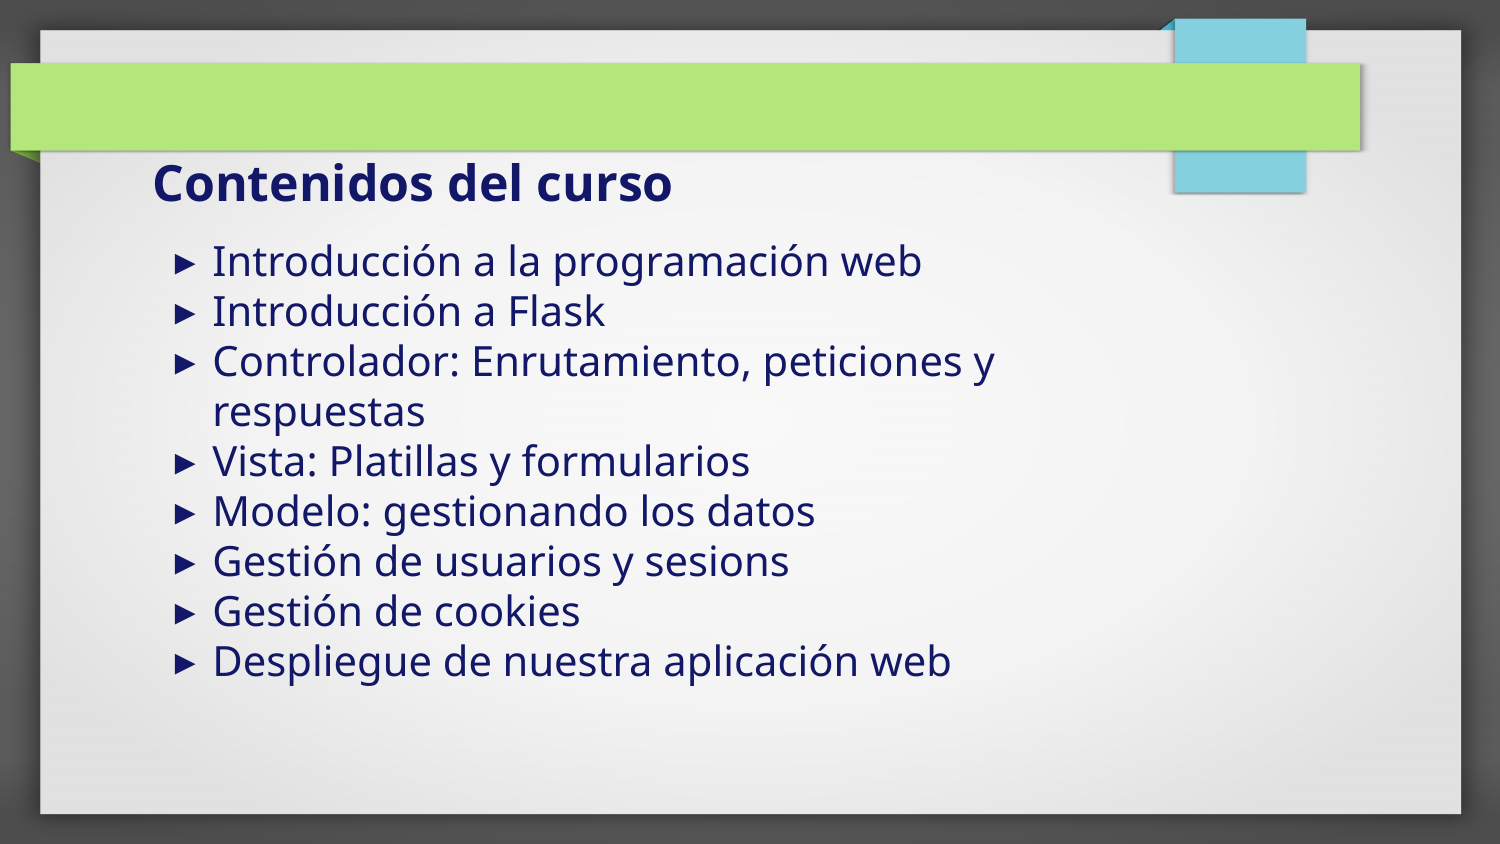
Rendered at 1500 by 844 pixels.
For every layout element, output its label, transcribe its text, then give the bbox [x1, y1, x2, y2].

text_box Contenidos del curso [137, 146, 1011, 227]
picture [0, 0, 1500, 844]
text_box Introducción a la programación web Introducción a Flask Controlador: Enrutamiento, peticiones y respuestas Vista: Platillas y formularios Modelo: gestionando los datos Gestión de usuarios y sesions Gestión de cookies Despliegue de nuestra aplicación web [137, 234, 1011, 768]
